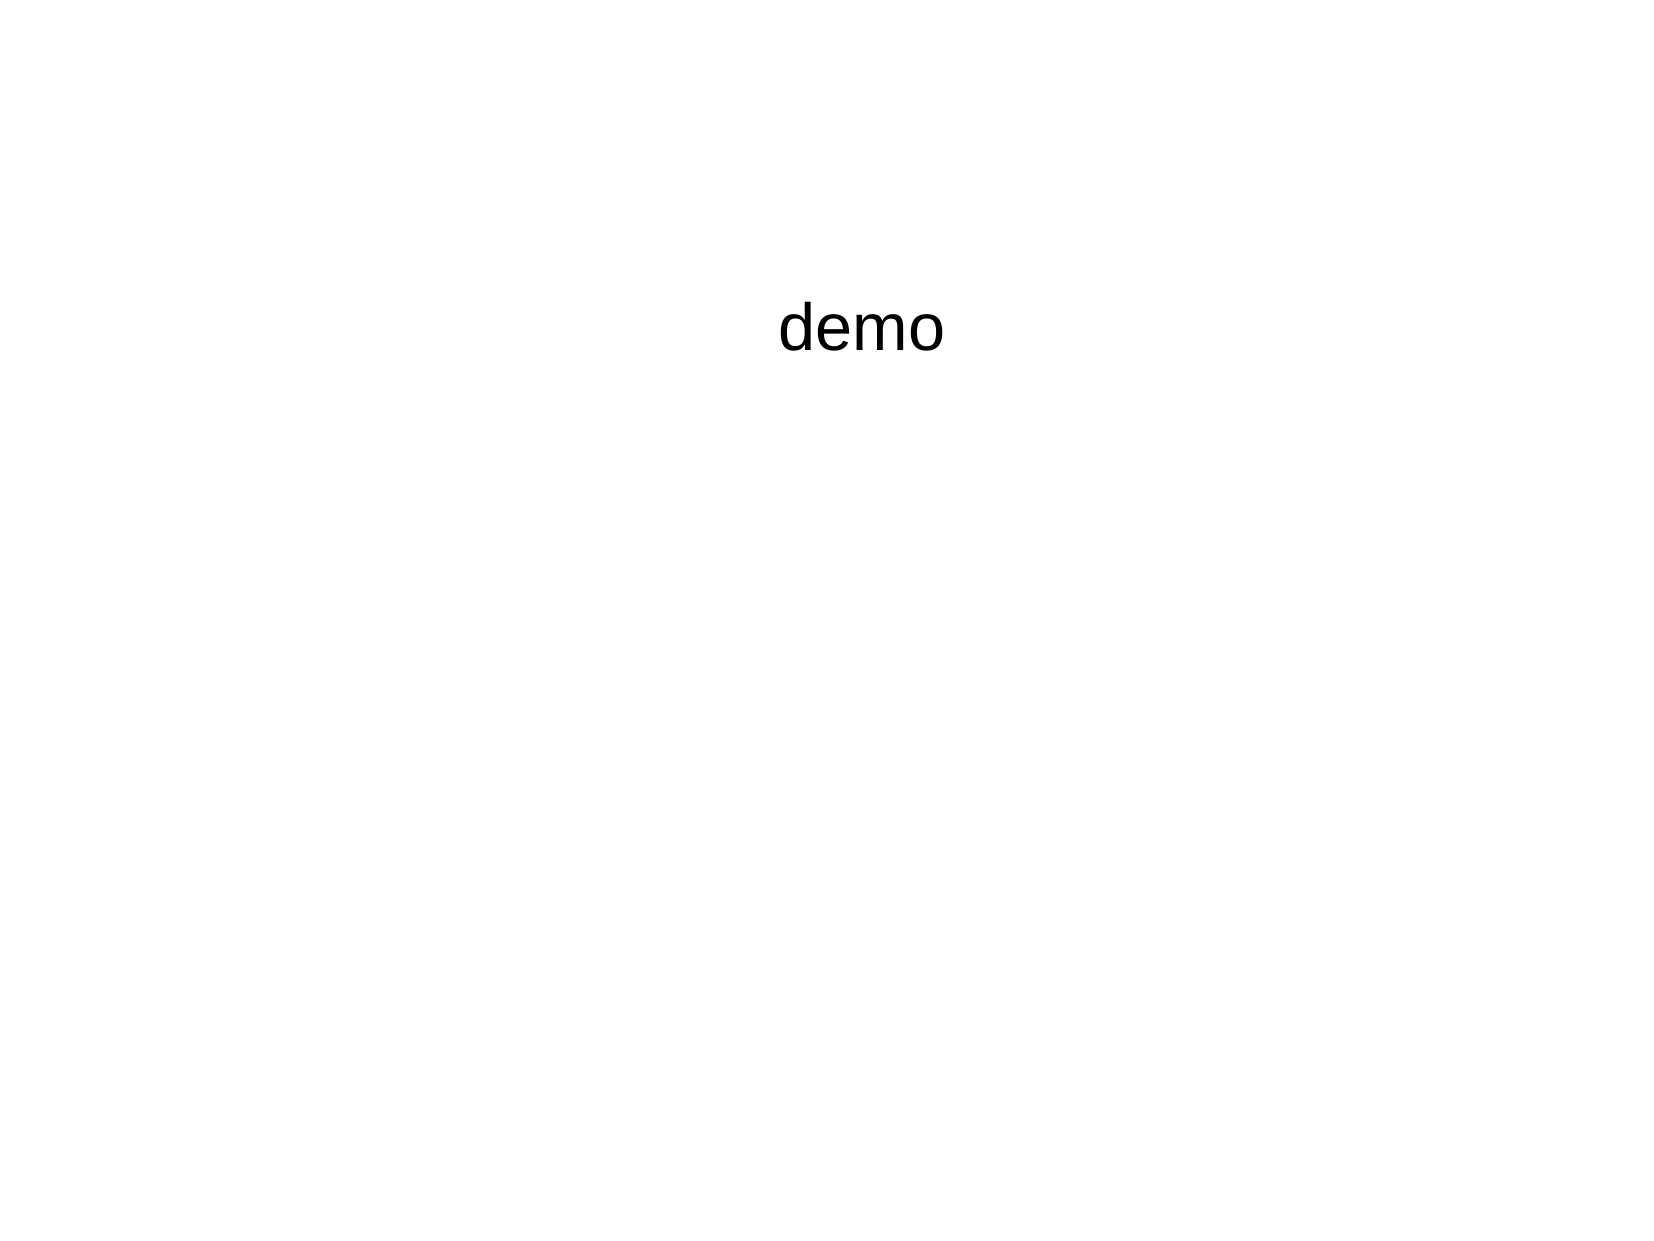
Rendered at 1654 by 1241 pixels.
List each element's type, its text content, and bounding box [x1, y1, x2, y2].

list demo [82, 290, 1571, 1010]
